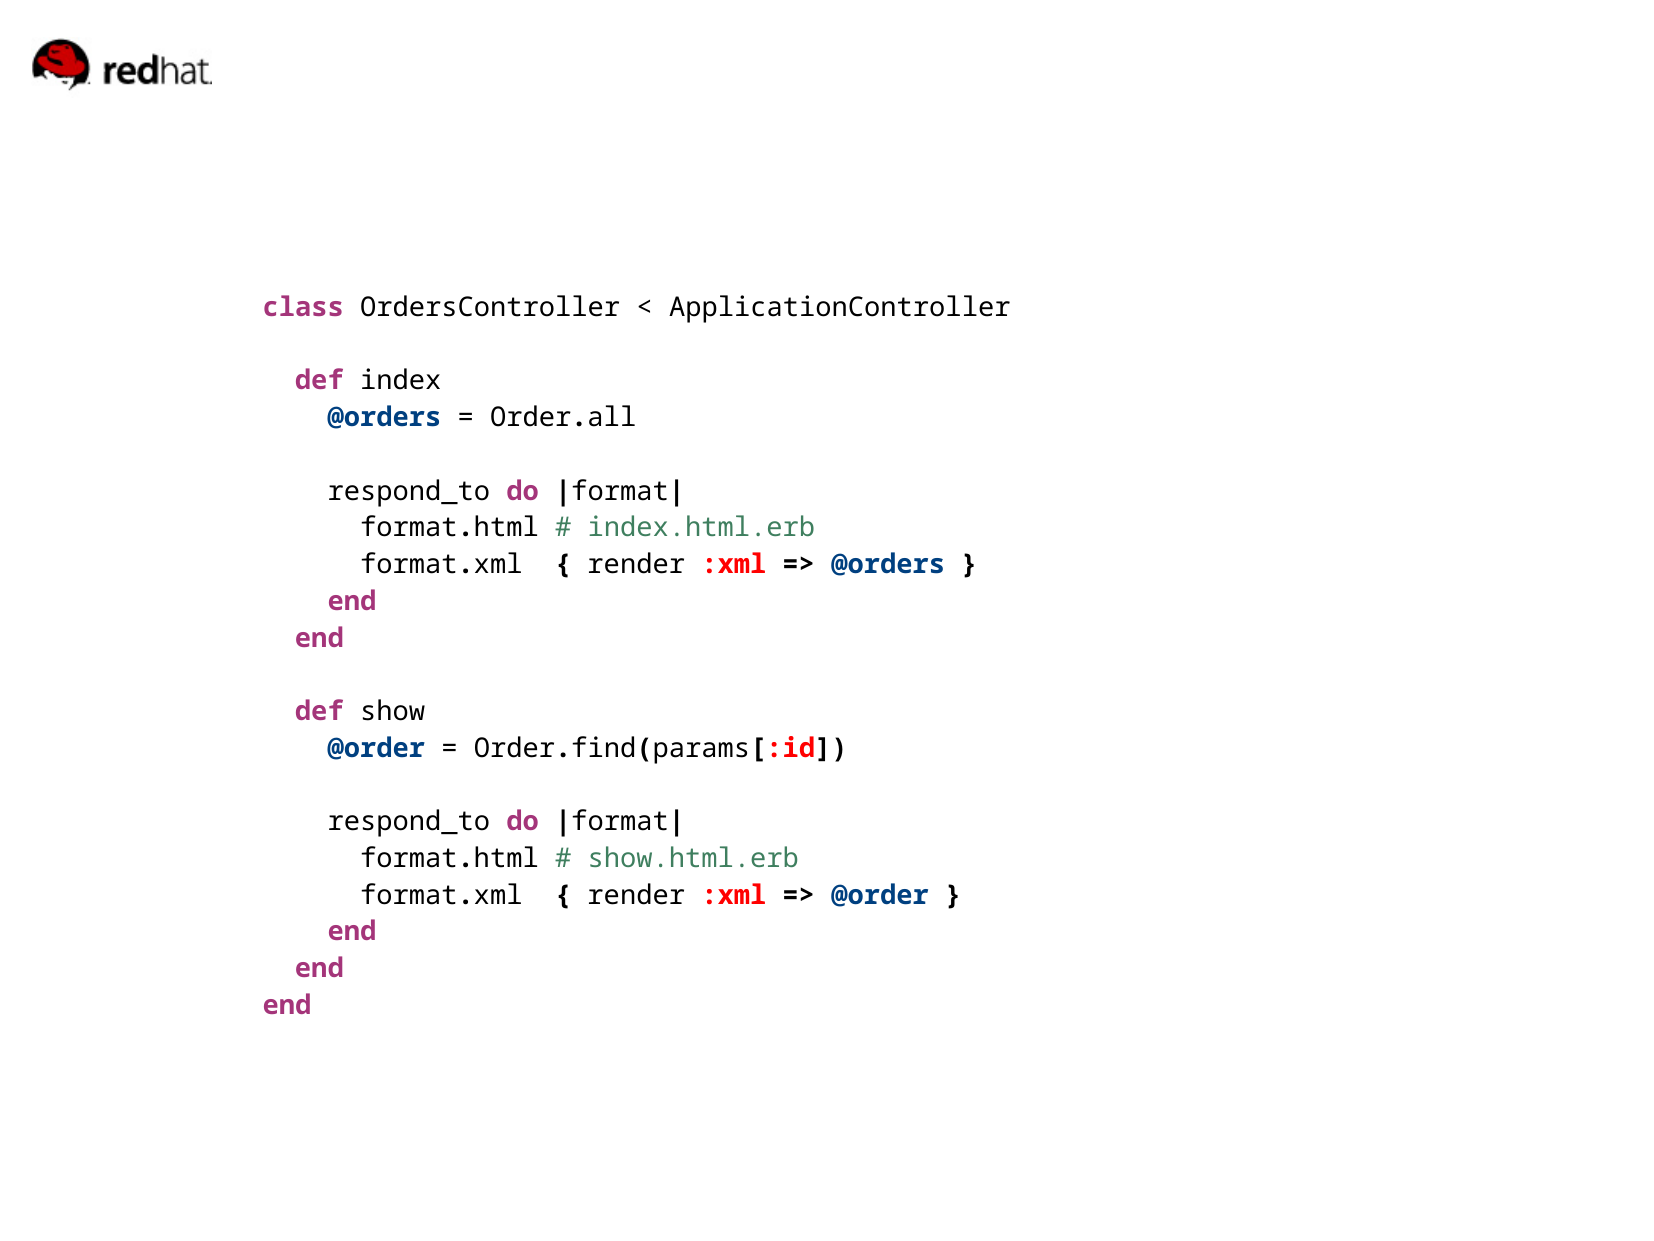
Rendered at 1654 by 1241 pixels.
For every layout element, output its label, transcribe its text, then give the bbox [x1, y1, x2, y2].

picture [31, 37, 212, 98]
text_box class OrdersController < ApplicationController def index @orders = Order.all respond_to do |format| format.html # index.html.erb format.xml { render :xml => @orders } end end def show @order = Order.find(params[:id]) respond_to do |format| format.html # show.html.erb format.xml { render :xml => @order } end end end [262, 287, 1654, 1007]
